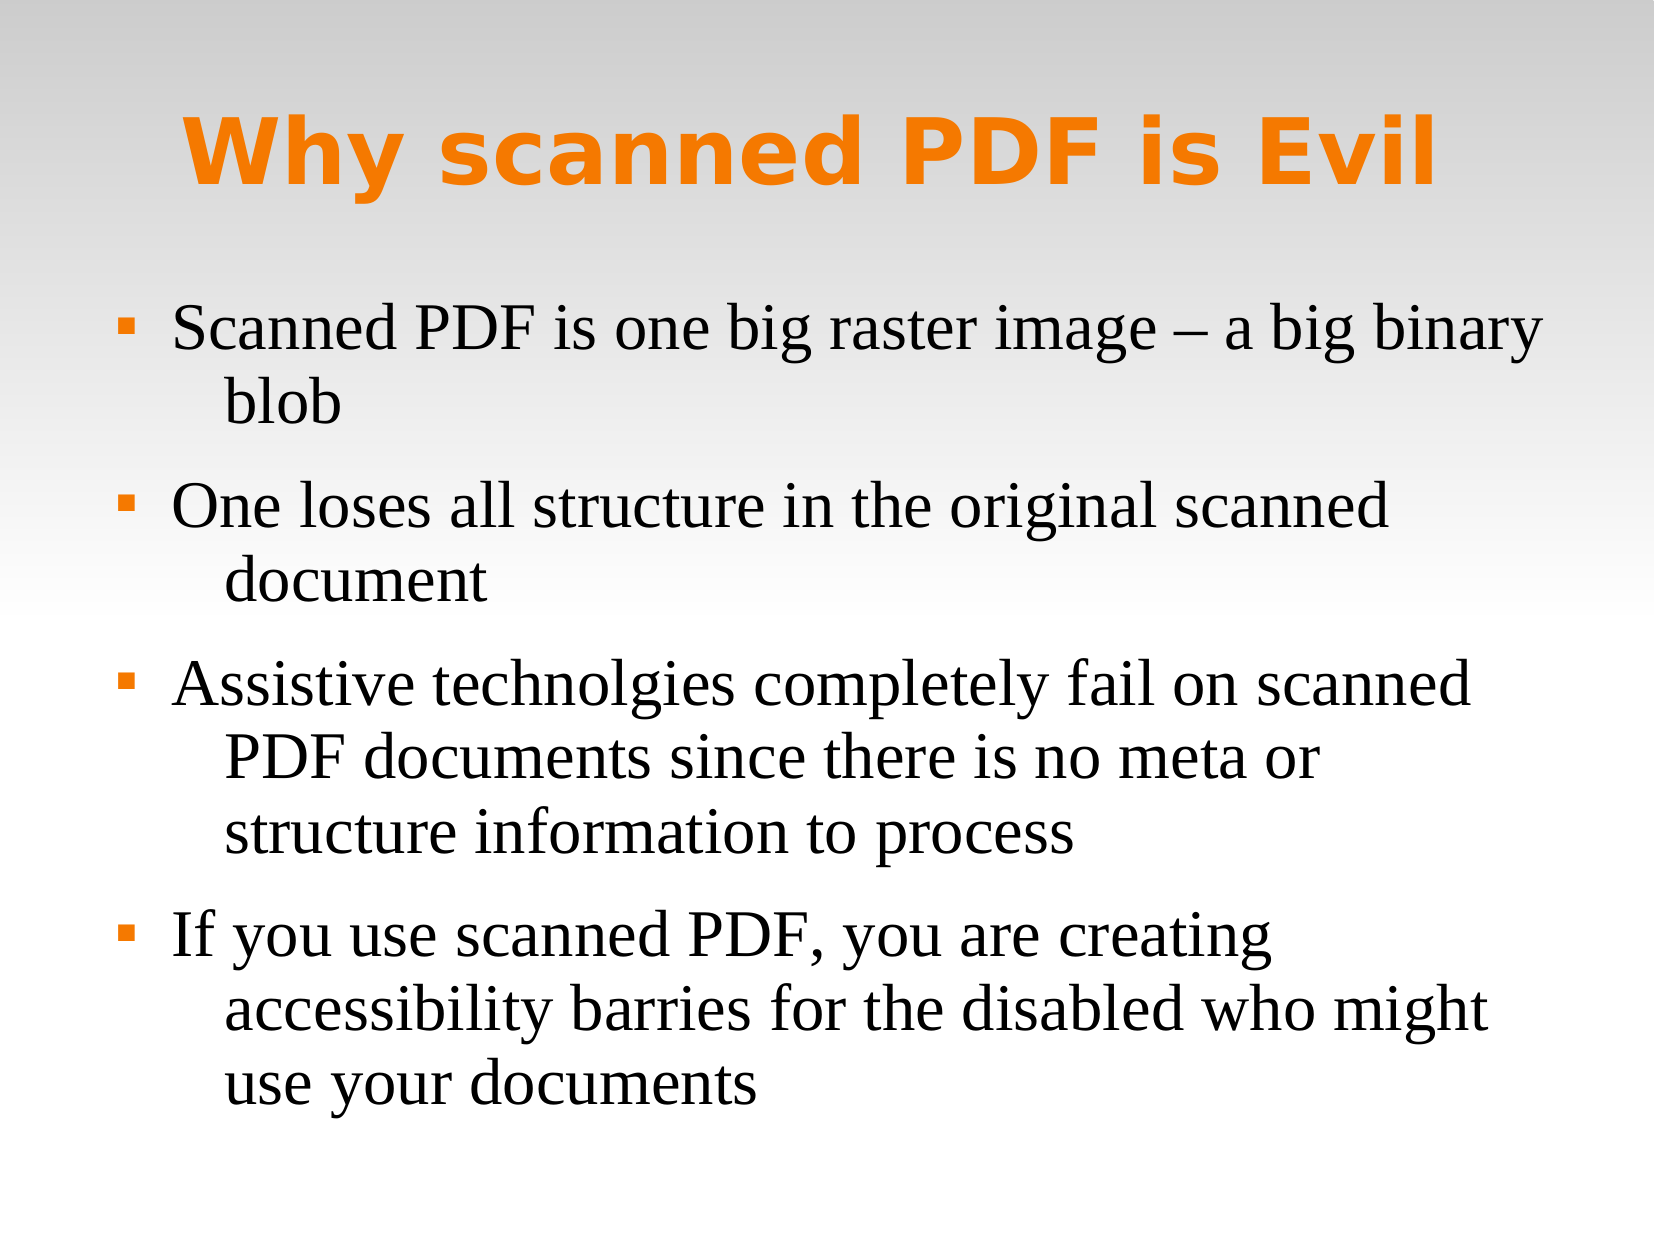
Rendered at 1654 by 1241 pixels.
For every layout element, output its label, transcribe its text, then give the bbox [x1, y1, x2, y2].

title Why scanned PDF is Evil [82, 49, 1571, 257]
list Scanned PDF is one big raster image – a big binary blob One loses all structure in the original scanned document Assistive technolgies completely fail on scanned PDF documents since there is no meta or structure information to process If you use scanned PDF, you are creating accessibility barries for the disabled who might use your documents [82, 290, 1571, 1109]
